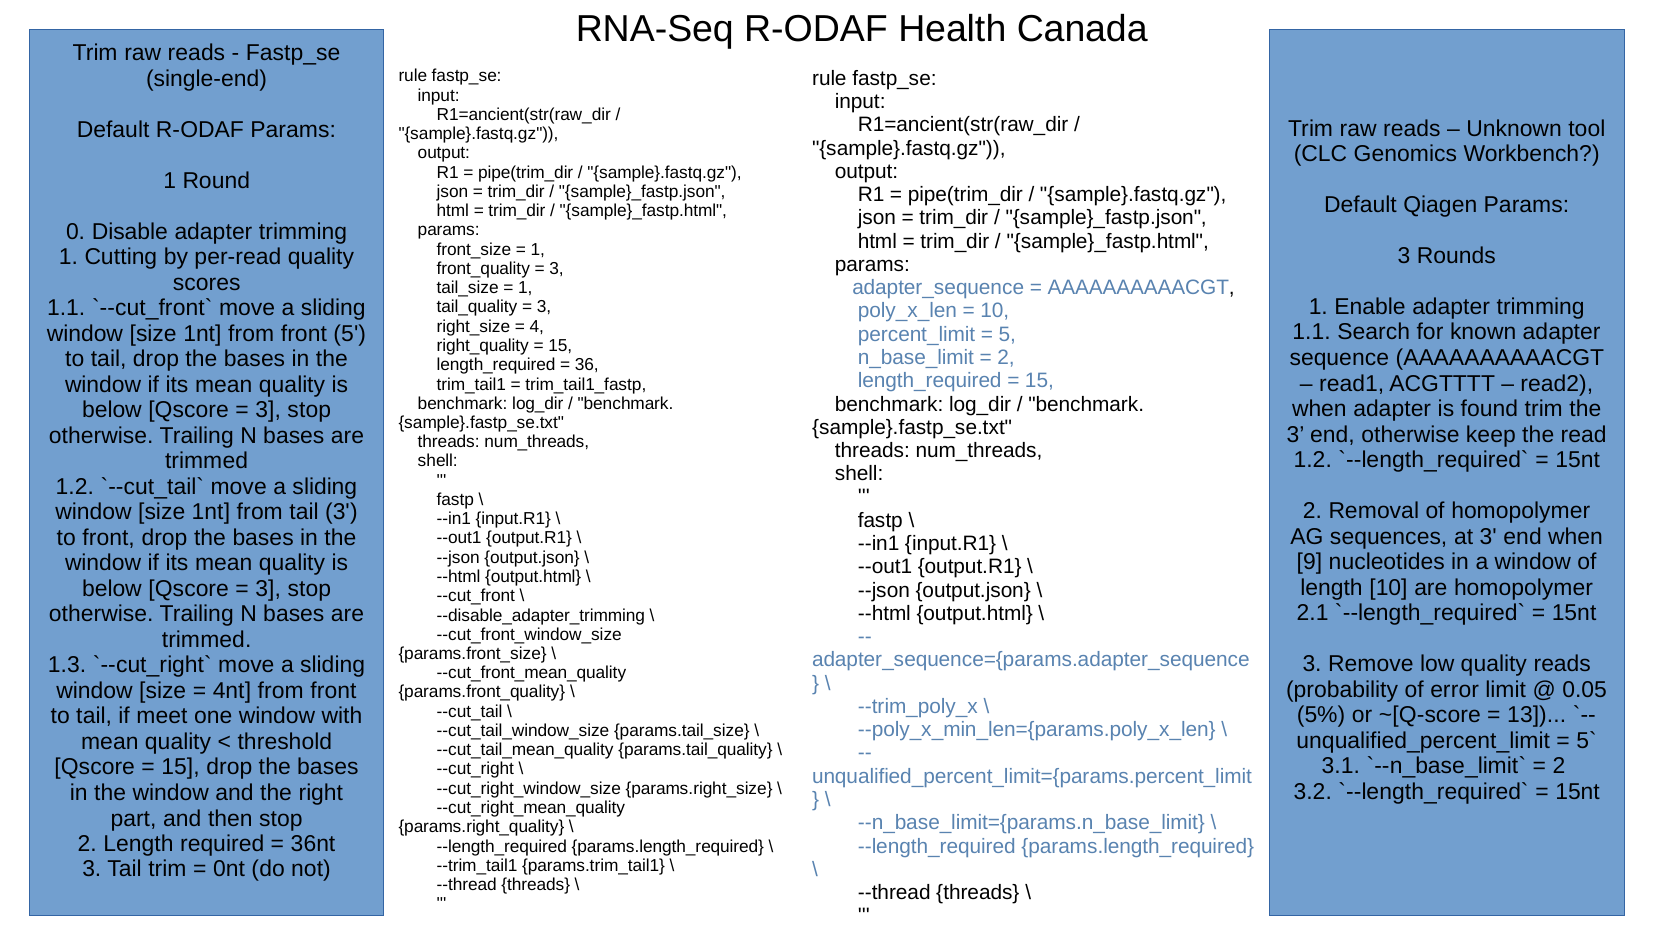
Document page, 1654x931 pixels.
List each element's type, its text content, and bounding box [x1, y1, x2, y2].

text_box rule fastp_se: input: R1=ancient(str(raw_dir / "{sample}.fastq.gz")), output: R1 = pipe(trim_dir / "{sample}.fastq.gz"), json = trim_dir / "{sample}_fastp.json", html = trim_dir / "{sample}_fastp.html", params: front_size = 1, front_quality = 3, tail_size = 1, tail_quality = 3, right_size = 4, right_quality = 15, length_required = 36, trim_tail1 = trim_tail1_fastp, benchmark: log_dir / "benchmark.{sample}.fastp_se.txt" threads: num_threads, shell: ''' fastp \ --in1 {input.R1} \ --out1 {output.R1} \ --json {output.json} \ --html {output.html} \ --cut_front \ --disable_adapter_trimming \ --cut_front_window_size {params.front_size} \ --cut_front_mean_quality {params.front_quality} \ --cut_tail \ --cut_tail_window_size {params.tail_size} \ --cut_tail_mean_quality {params.tail_quality} \ --cut_right \ --cut_right_window_size {params.right_size} \ --cut_right_mean_quality {params.right_quality} \ --length_required {params.length_required} \ --trim_tail1 {params.trim_tail1} \ --thread {threads} \ ''' [383, 59, 797, 921]
text_box RNA-Seq R-ODAF Health Canada [561, 0, 1182, 59]
text_box Trim raw reads – Unknown tool (CLC Genomics Workbench?) Default Qiagen Params: 3 Rounds 1. Enable adapter trimming 1.1. Search for known adapter sequence (AAAAAAAAAACGT – read1, ACGTTTT – read2), when adapter is found trim the 3’ end, otherwise keep the read 1.2. `--length_required` = 15nt 2. Removal of homopolymer AG sequences, at 3' end when [9] nucleotides in a window of length [10] are homopolymer 2.1 `--length_required` = 15nt 3. Remove low quality reads (probability of error limit @ 0.05 (5%) or ~[Q-score = 13])... `--unqualified_percent_limit = 5` 3.1. `--n_base_limit` = 2 3.2. `--length_required` = 15nt [1269, 29, 1625, 916]
text_box Trim raw reads - Fastp_se (single-end) Default R-ODAF Params: 1 Round 0. Disable adapter trimming 1. Cutting by per-read quality scores 1.1. `--cut_front` move a sliding window [size 1nt] from front (5') to tail, drop the bases in the window if its mean quality is below [Qscore = 3], stop otherwise. Trailing N bases are trimmed 1.2. `--cut_tail` move a sliding window [size 1nt] from tail (3') to front, drop the bases in the window if its mean quality is below [Qscore = 3], stop otherwise. Trailing N bases are trimmed. 1.3. `--cut_right` move a sliding window [size = 4nt] from front to tail, if meet one window with mean quality < threshold [Qscore = 15], drop the bases in the window and the right part, and then stop 2. Length required = 36nt 3. Tail trim = 0nt (do not) [29, 29, 384, 916]
text_box rule fastp_se: input: R1=ancient(str(raw_dir / "{sample}.fastq.gz")), output: R1 = pipe(trim_dir / "{sample}.fastq.gz"), json = trim_dir / "{sample}_fastp.json", html = trim_dir / "{sample}_fastp.html", params: adapter_sequence = AAAAAAAAAACGT, poly_x_len = 10, percent_limit = 5, n_base_limit = 2, length_required = 15, benchmark: log_dir / "benchmark.{sample}.fastp_se.txt" threads: num_threads, shell: ''' fastp \ --in1 {input.R1} \ --out1 {output.R1} \ --json {output.json} \ --html {output.html} \ --adapter_sequence={params.adapter_sequence} \ --trim_poly_x \ --poly_x_min_len={params.poly_x_len} \ --unqualified_percent_limit={params.percent_limit} \ --n_base_limit={params.n_base_limit} \ --length_required {params.length_required} \ --thread {threads} \ ''' [797, 59, 1270, 931]
